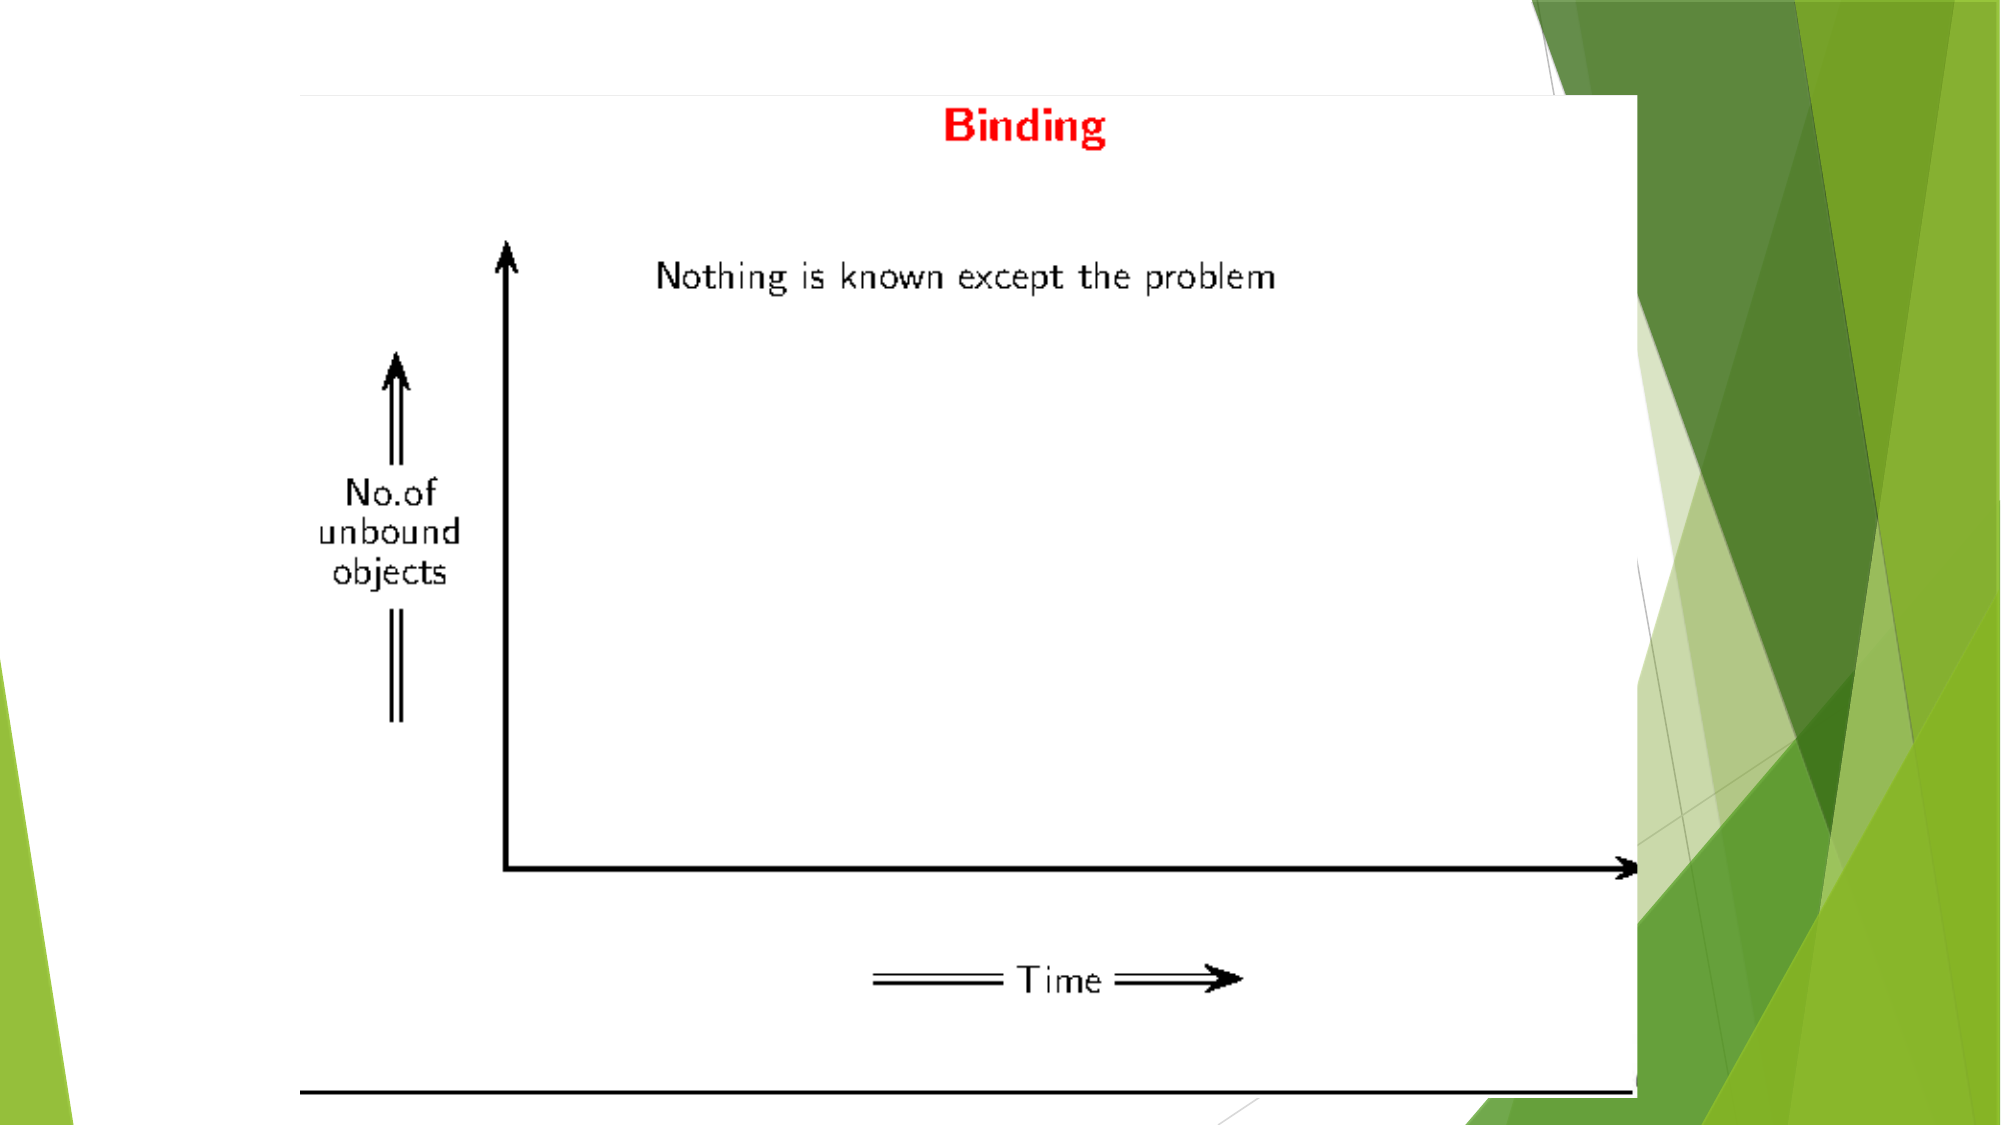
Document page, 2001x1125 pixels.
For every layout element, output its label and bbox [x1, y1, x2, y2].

picture [300, 95, 1638, 1098]
